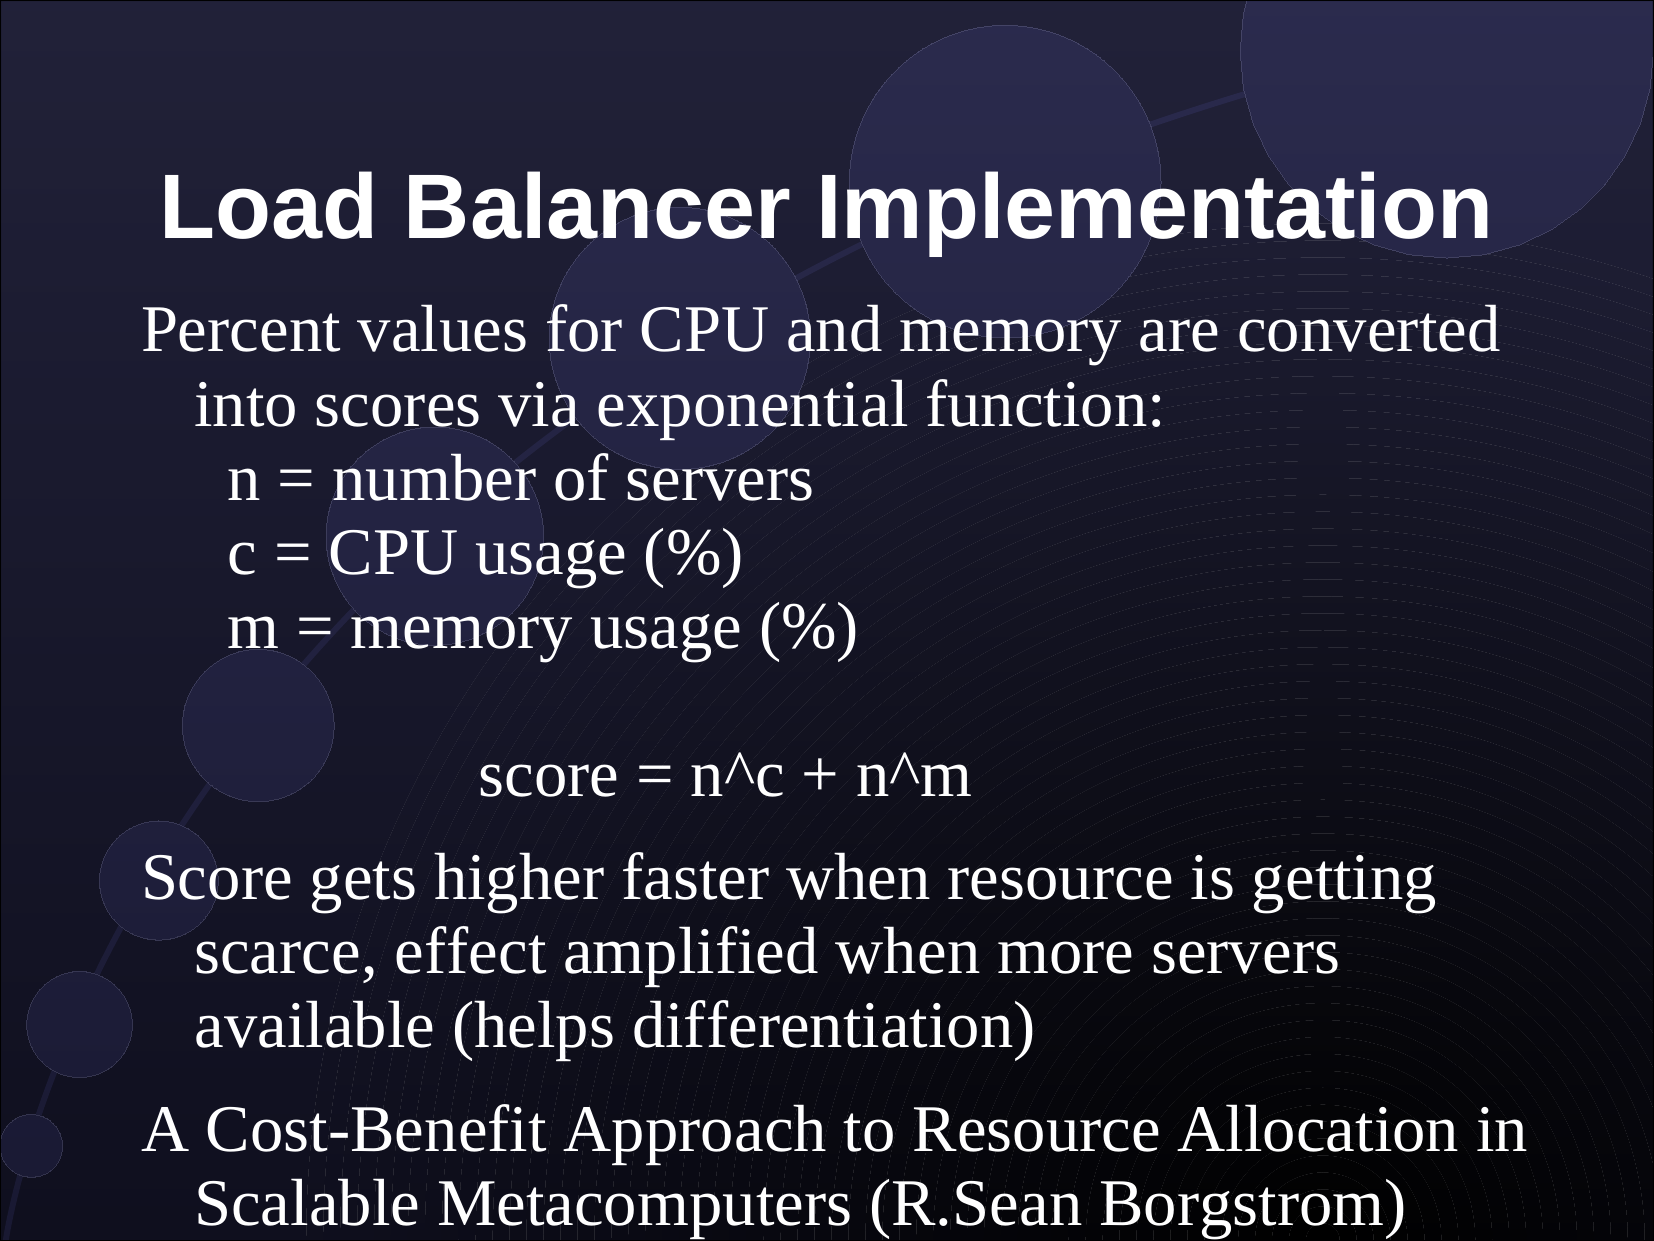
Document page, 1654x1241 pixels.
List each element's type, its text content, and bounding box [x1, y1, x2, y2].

title Load Balancer Implementation [121, 102, 1534, 311]
list Percent values for CPU and memory are converted into scores via exponential function: n = number of servers c = CPU usage (%) m = memory usage (%) score = n^c + n^m Score gets higher faster when resource is getting scarce, effect amplified when more servers available (helps differentiation) A Cost-Benefit Approach to Resource Allocation in Scalable Metacomputers (R.Sean Borgstrom) [123, 292, 1536, 1241]
